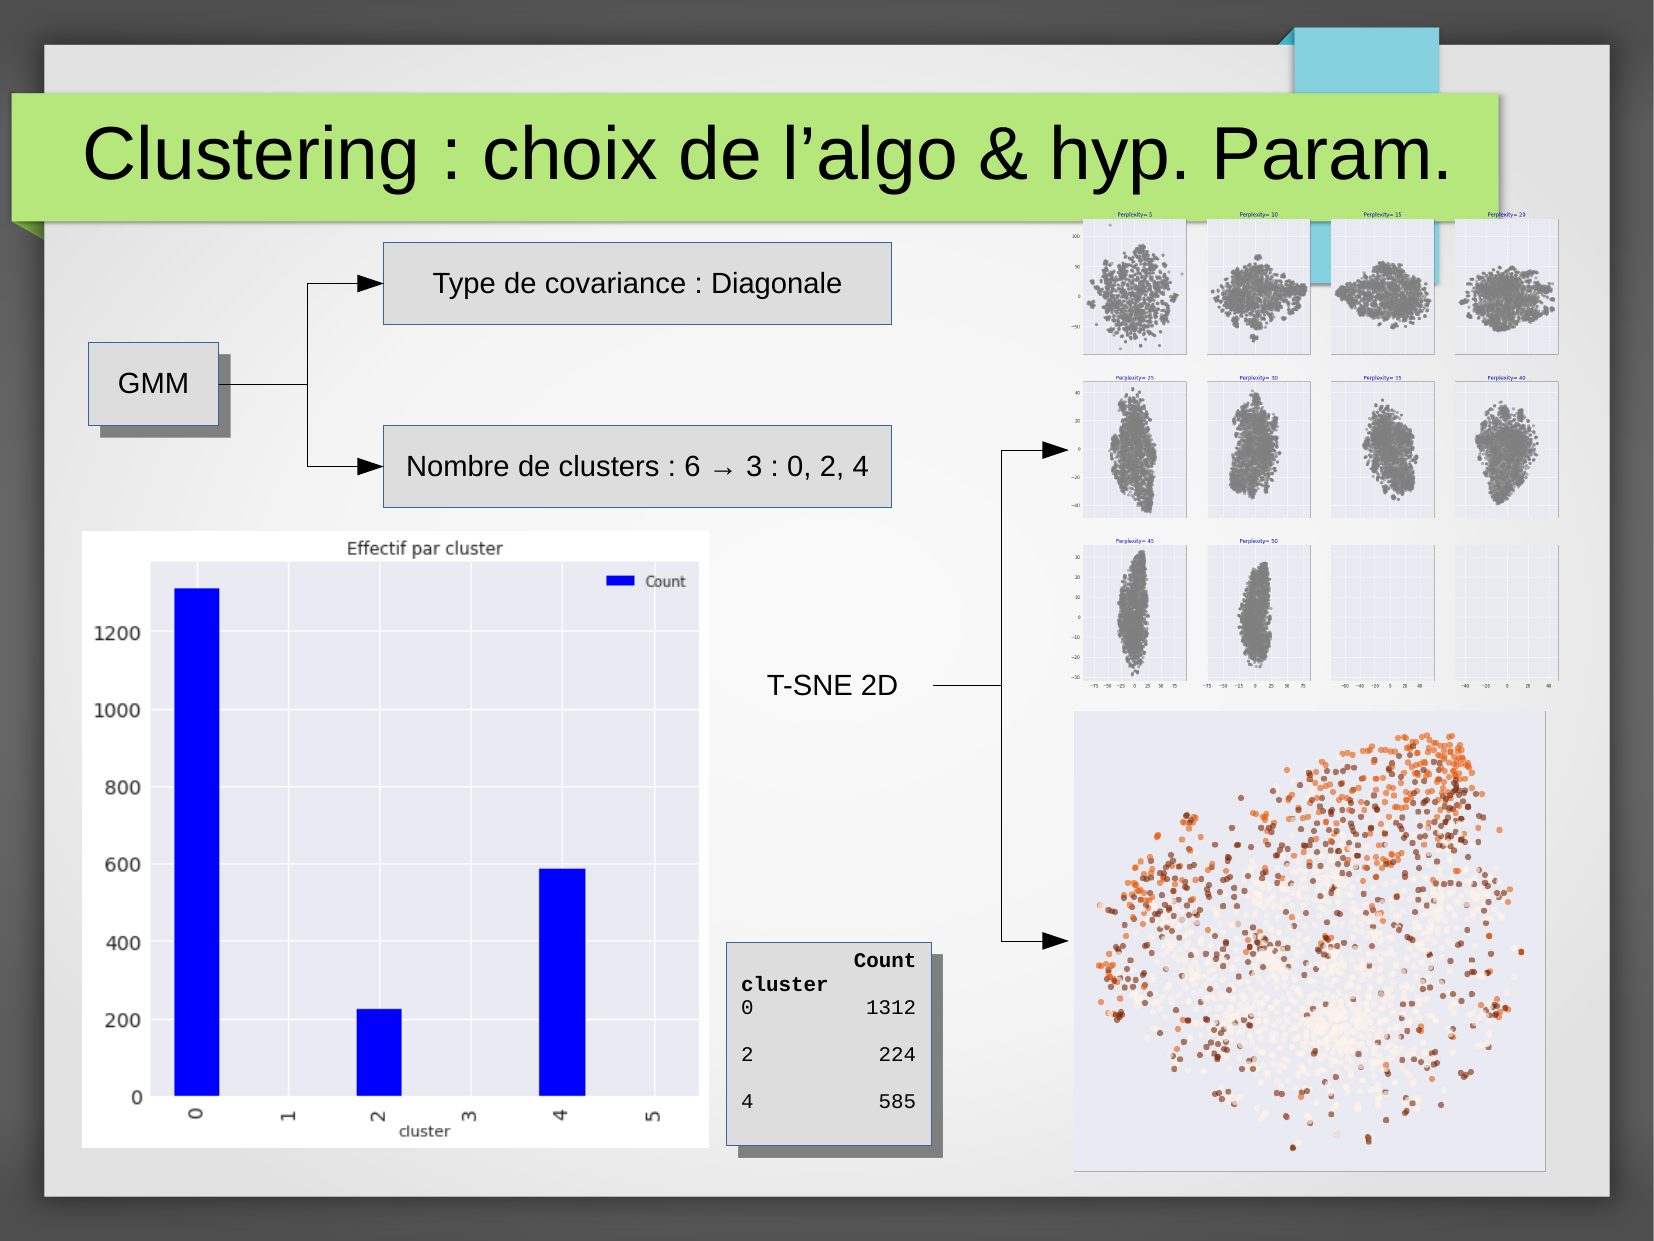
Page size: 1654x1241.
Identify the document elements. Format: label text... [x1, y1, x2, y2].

title Clustering : choix de l’algo & hyp. Param. [82, 94, 1477, 213]
text_box GMM [88, 342, 219, 426]
text_box Count cluster 0 1312 2 224 4 585 [726, 942, 932, 1146]
picture [0, 0, 1654, 1241]
text_box T-SNE 2D [732, 661, 934, 710]
text_box Type de covariance : Diagonale [383, 242, 892, 325]
text_box Nombre de clusters : 6 → 3 : 0, 2, 4 [383, 425, 892, 508]
